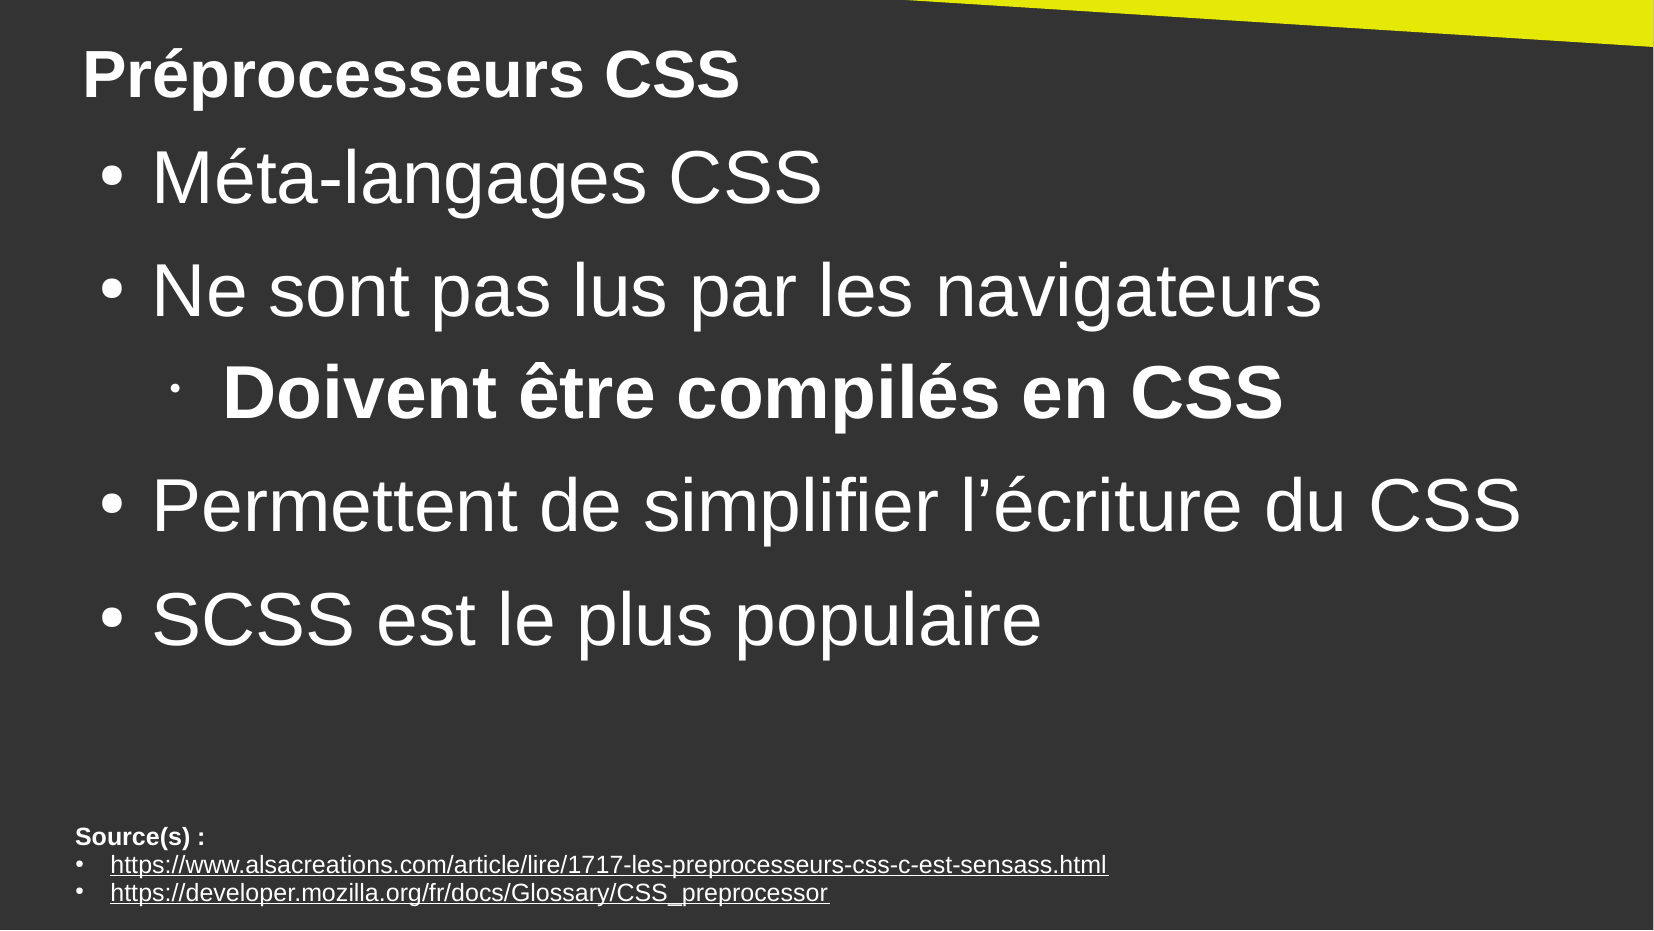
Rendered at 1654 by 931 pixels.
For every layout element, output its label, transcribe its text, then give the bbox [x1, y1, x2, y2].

text_box [905, 0, 1654, 48]
text_box Source(s) : https://www.alsacreations.com/article/lire/1717-les-preprocesseurs-css-c-est-sensass.html https://developer.mozilla.org/fr/docs/Glossary/CSS_preprocessor [60, 814, 1546, 929]
title Préprocesseurs CSS [82, 37, 1571, 114]
list Méta-langages CSS Ne sont pas lus par les navigateurs Doivent être compilés en CSS Permettent de simplifier l’écriture du CSS SCSS est le plus populaire [80, 135, 1620, 709]
